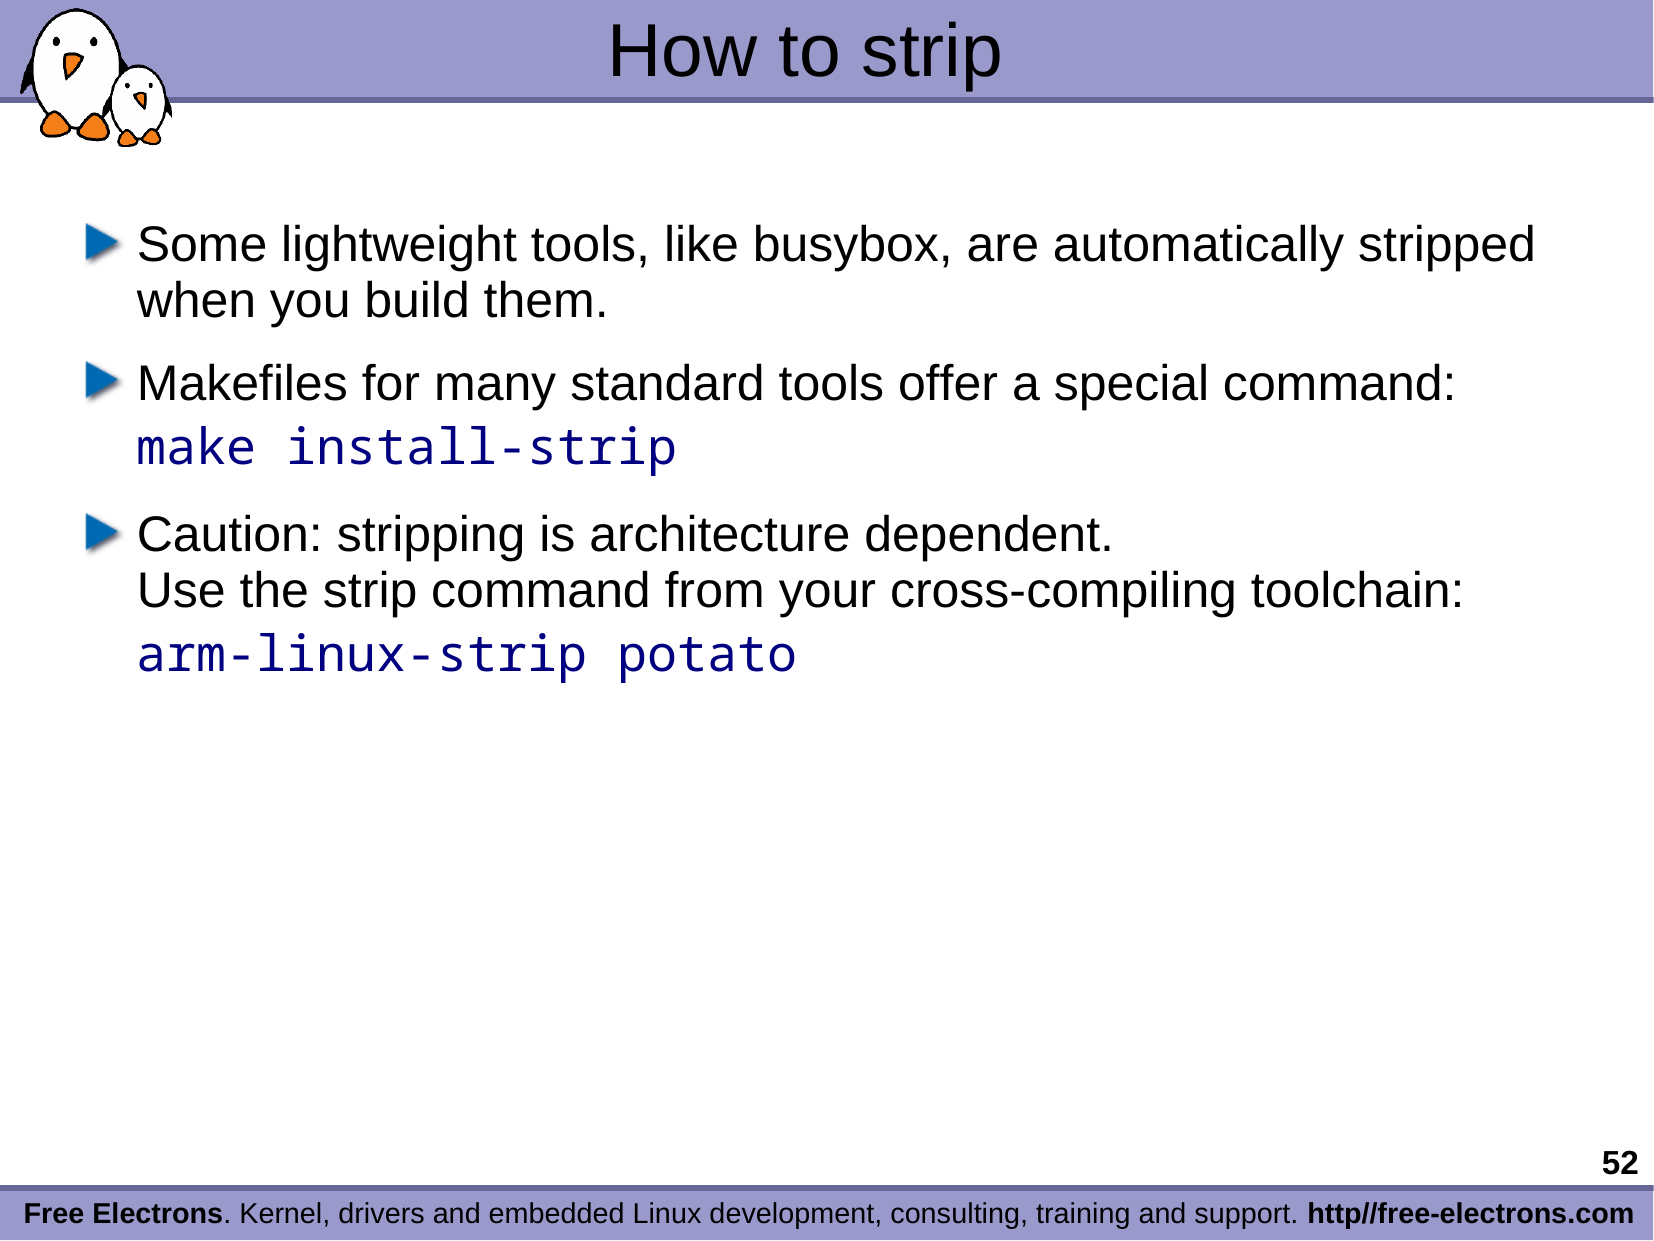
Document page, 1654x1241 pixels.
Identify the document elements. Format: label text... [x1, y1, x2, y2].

picture [20, 8, 172, 147]
list Some lightweight tools, like busybox, are automatically stripped when you build them. Makefiles for many standard tools offer a special command: make install-strip Caution: stripping is architecture dependent. Use the strip command from your cross-compiling toolchain: arm-linux-strip potato [66, 216, 1571, 1066]
title How to strip [60, 0, 1551, 100]
